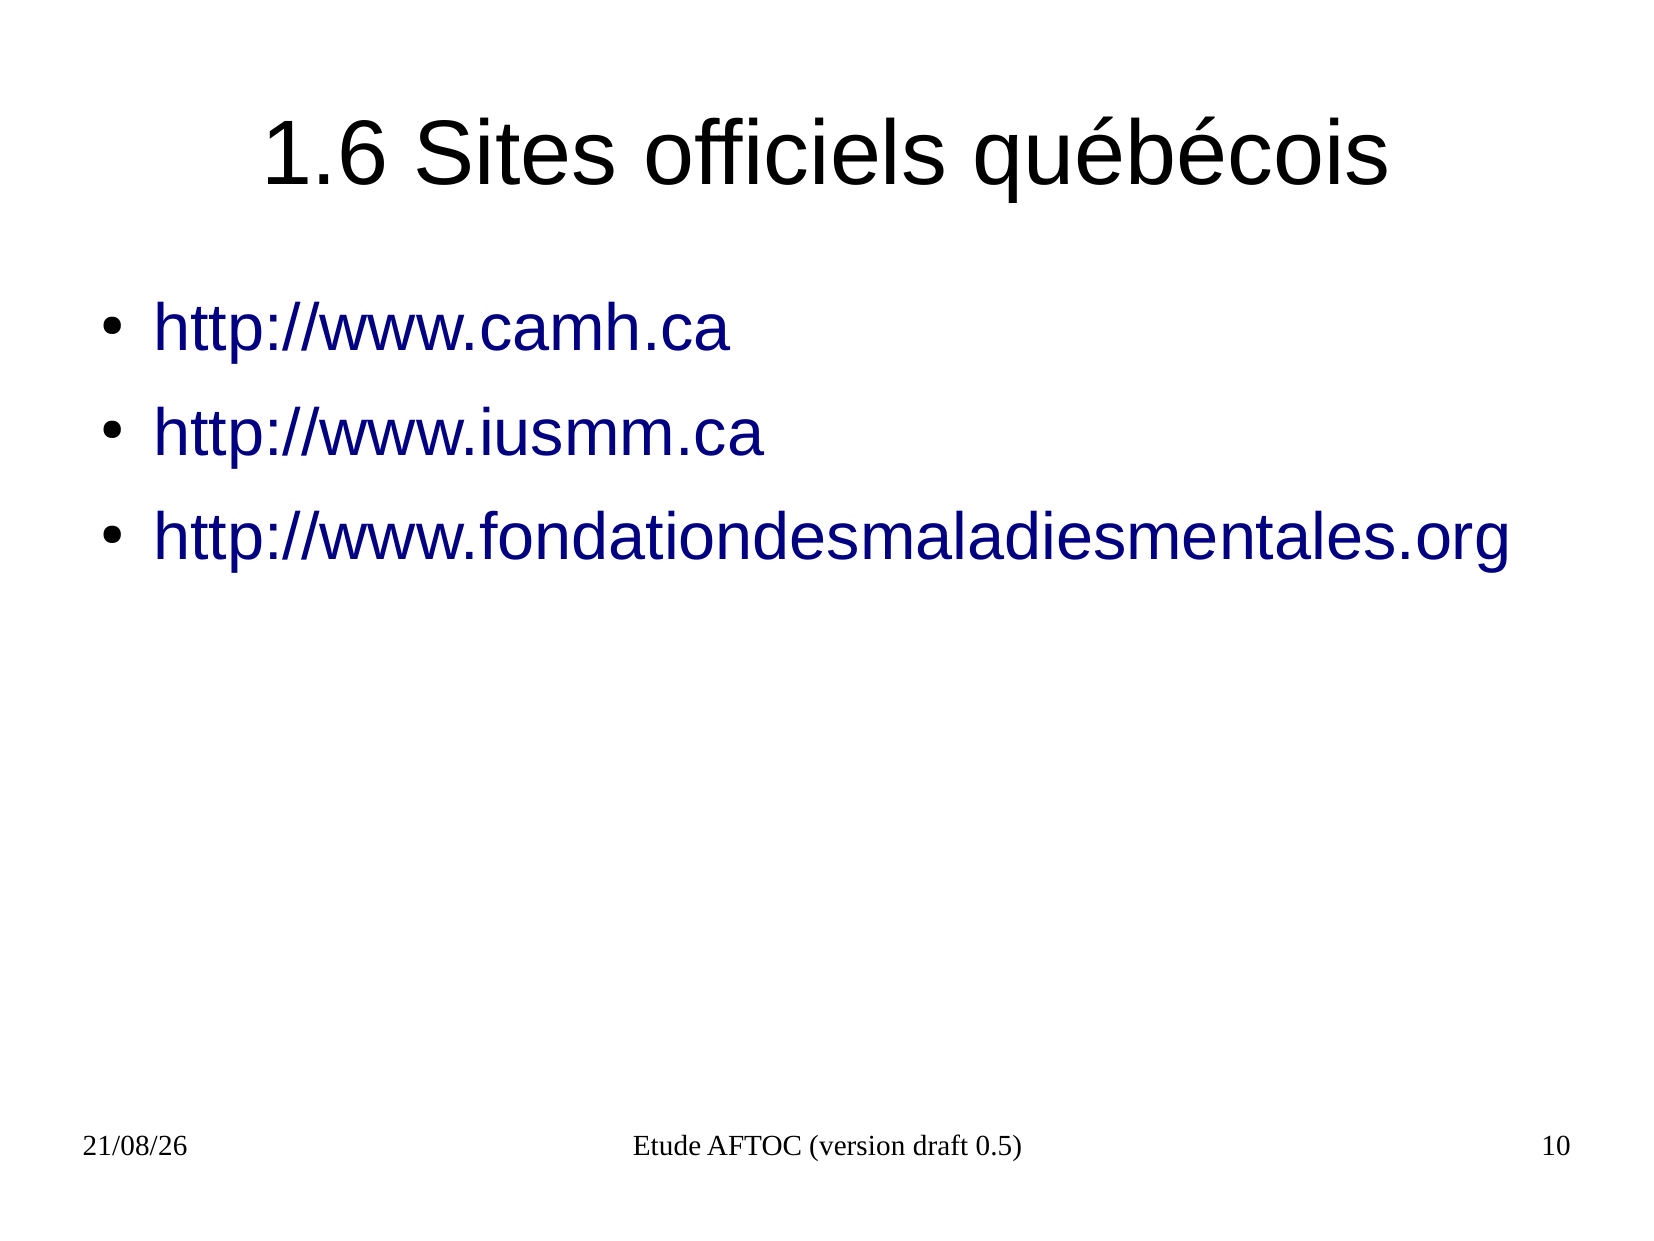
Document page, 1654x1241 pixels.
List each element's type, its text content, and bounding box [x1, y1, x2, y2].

list http://www.camh.ca http://www.iusmm.ca http://www.fondationdesmaladiesmentales.org [82, 290, 1571, 1010]
title 1.6 Sites officiels québécois [82, 49, 1571, 257]
